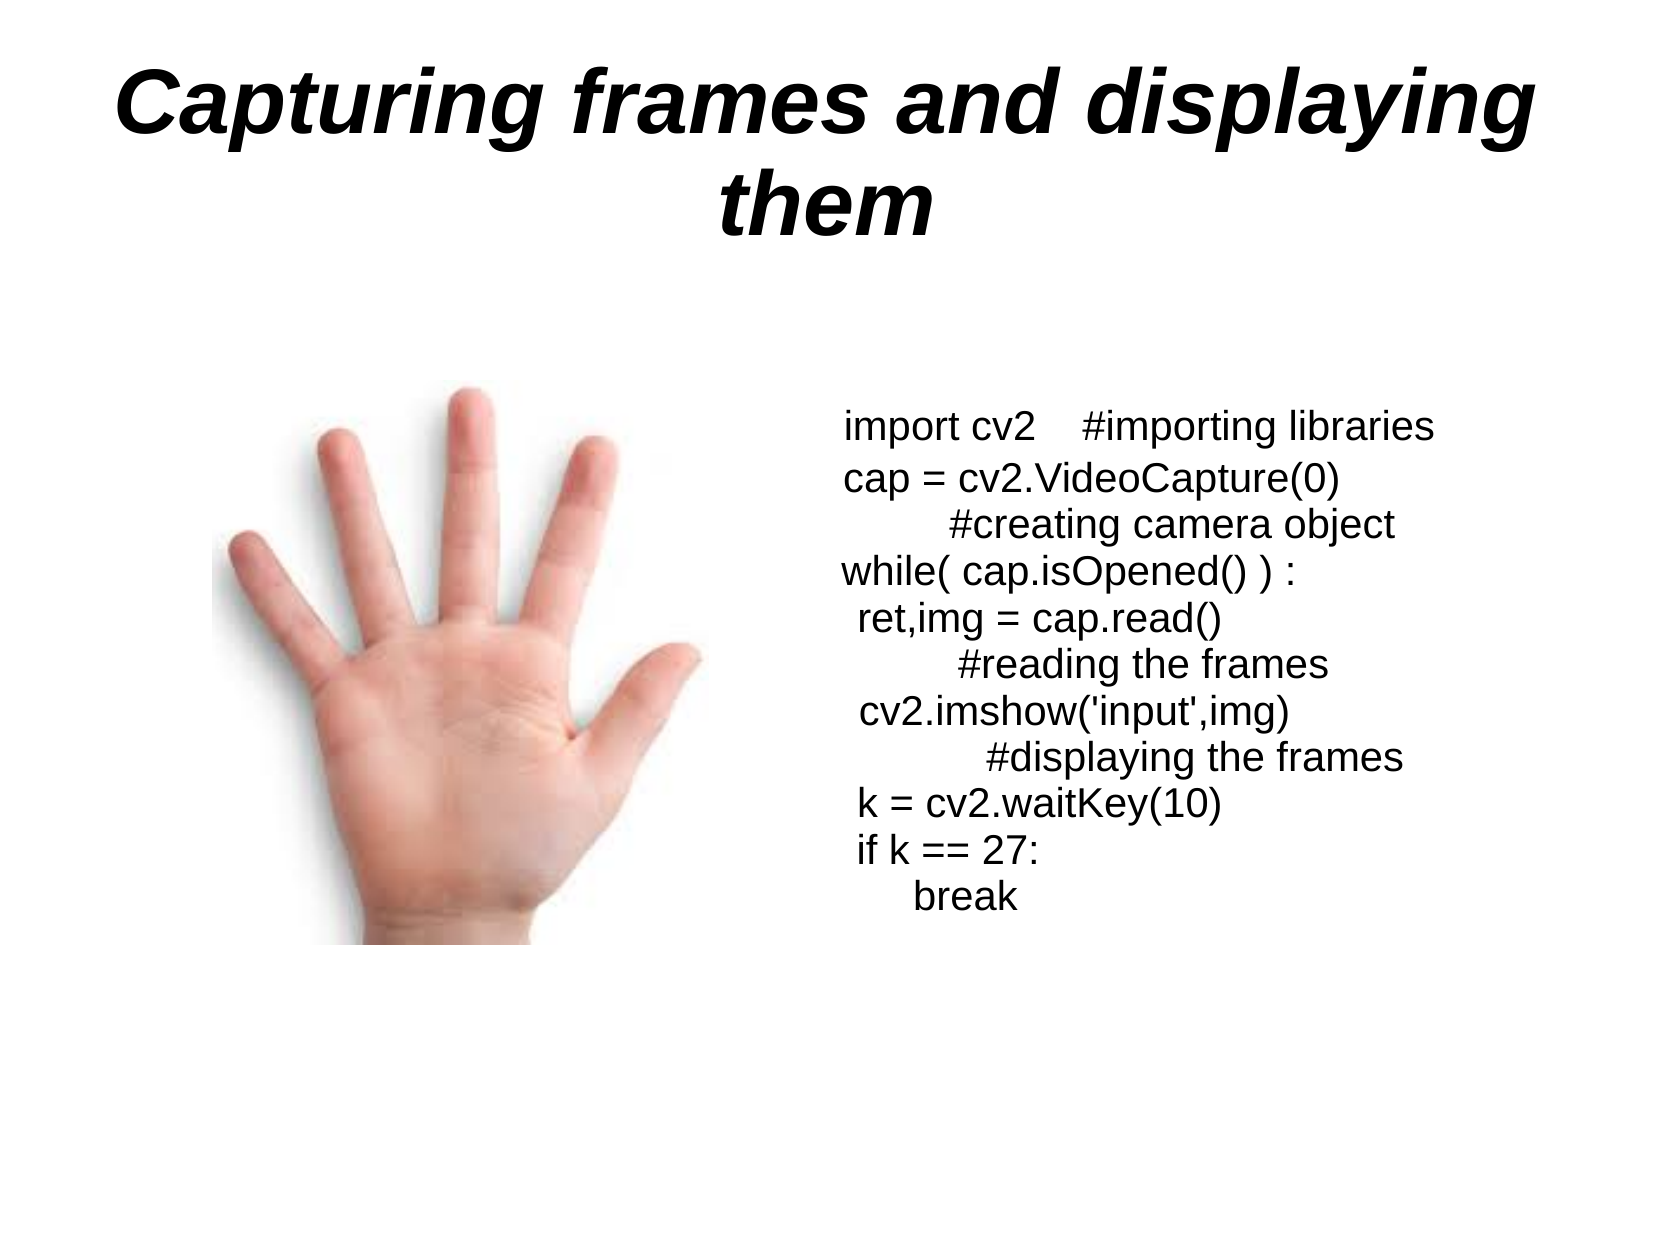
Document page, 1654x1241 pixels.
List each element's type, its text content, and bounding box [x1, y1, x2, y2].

subtitle import cv2 #importing libraries cap = cv2.VideoCapture(0) #creating camera object while( cap.isOpened() ) : ret,img = cap.read() #reading the frames cv2.imshow('input',img) #displaying the frames k = cv2.waitKey(10) if k == 27: break [82, 290, 1538, 1010]
title Capturing frames and displaying them [82, 49, 1571, 257]
picture [212, 380, 709, 945]
